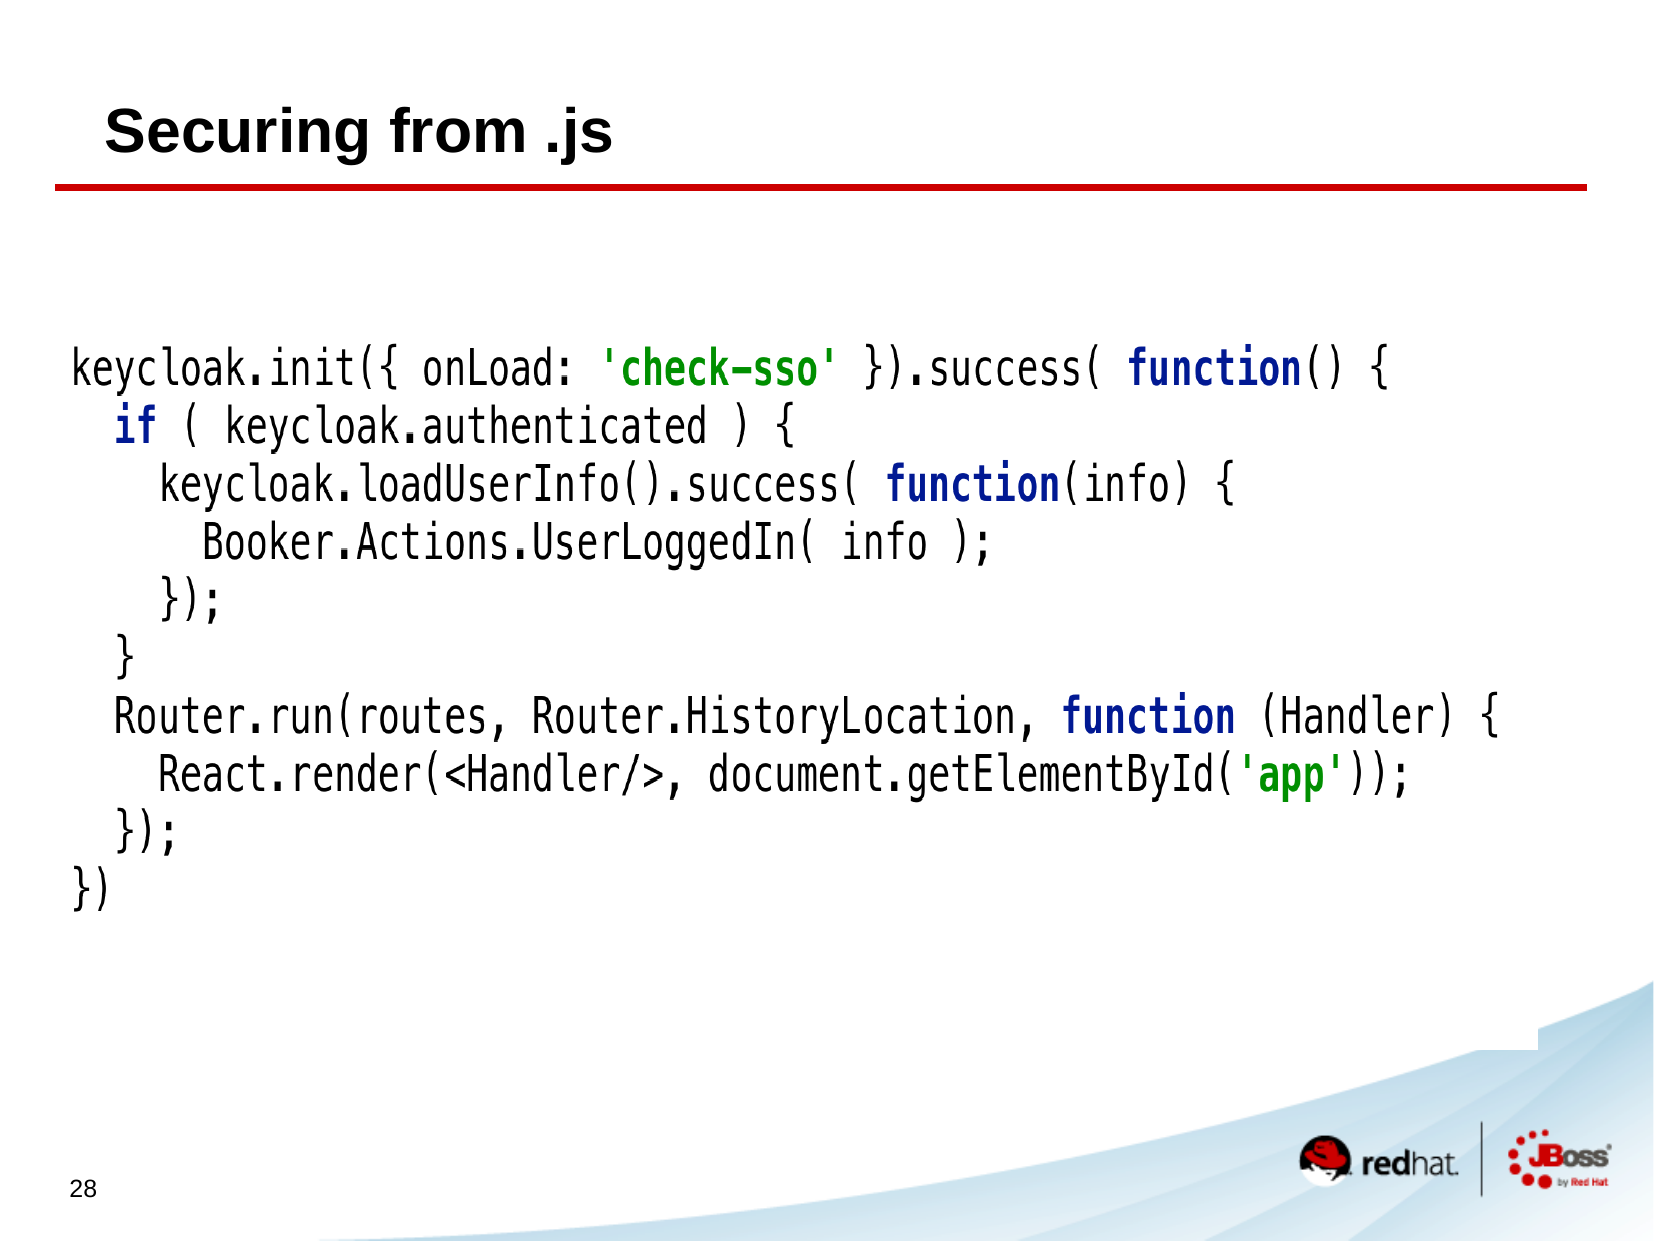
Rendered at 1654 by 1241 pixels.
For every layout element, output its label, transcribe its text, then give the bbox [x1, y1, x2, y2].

title Securing from .js [82, 37, 1571, 226]
picture [0, 0, 1654, 1241]
